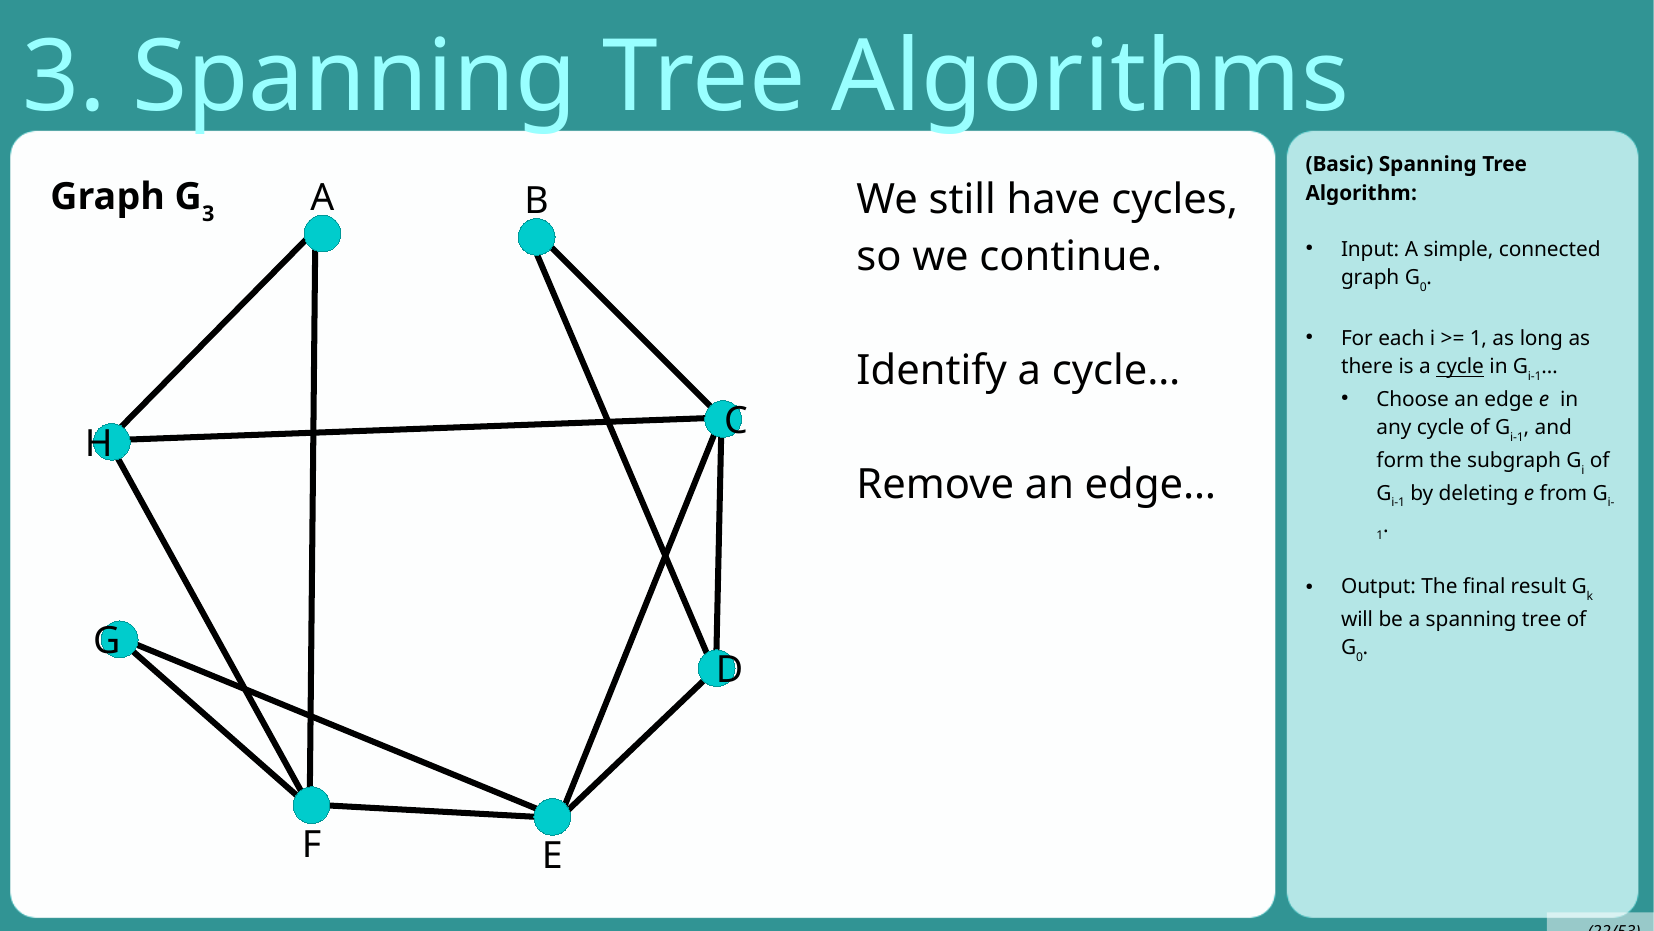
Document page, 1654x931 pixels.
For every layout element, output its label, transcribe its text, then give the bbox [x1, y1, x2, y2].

text_box (<number>/53) [1546, 912, 1654, 931]
text_box A [304, 215, 341, 252]
text_box C [730, 409, 742, 430]
picture [0, 0, 1654, 931]
text_box B [518, 218, 556, 256]
text_box F [293, 786, 330, 824]
title 3. Spanning Tree Algorithms [22, 13, 1511, 130]
text_box G [101, 620, 139, 658]
text_box Graph G3 [35, 161, 242, 229]
text_box C [704, 400, 737, 438]
text_box (Basic) Spanning Tree Algorithm: Input: A simple, connected graph G0. For each i >= 1, as long as there is a cycle in Gi-1… Choose an edge e in any cycle of Gi-1, and form the subgraph Gi of Gi-1 by deleting e from Gi-1. Output: The final result Gk will be a spanning tree of G0. [1290, 141, 1631, 661]
text_box We still have cycles, so we continue. Identify a cycle… Remove an edge… [856, 169, 1247, 452]
text_box D [722, 658, 736, 679]
text_box H [93, 423, 131, 461]
text_box E [533, 798, 571, 836]
text_box D [698, 649, 731, 687]
